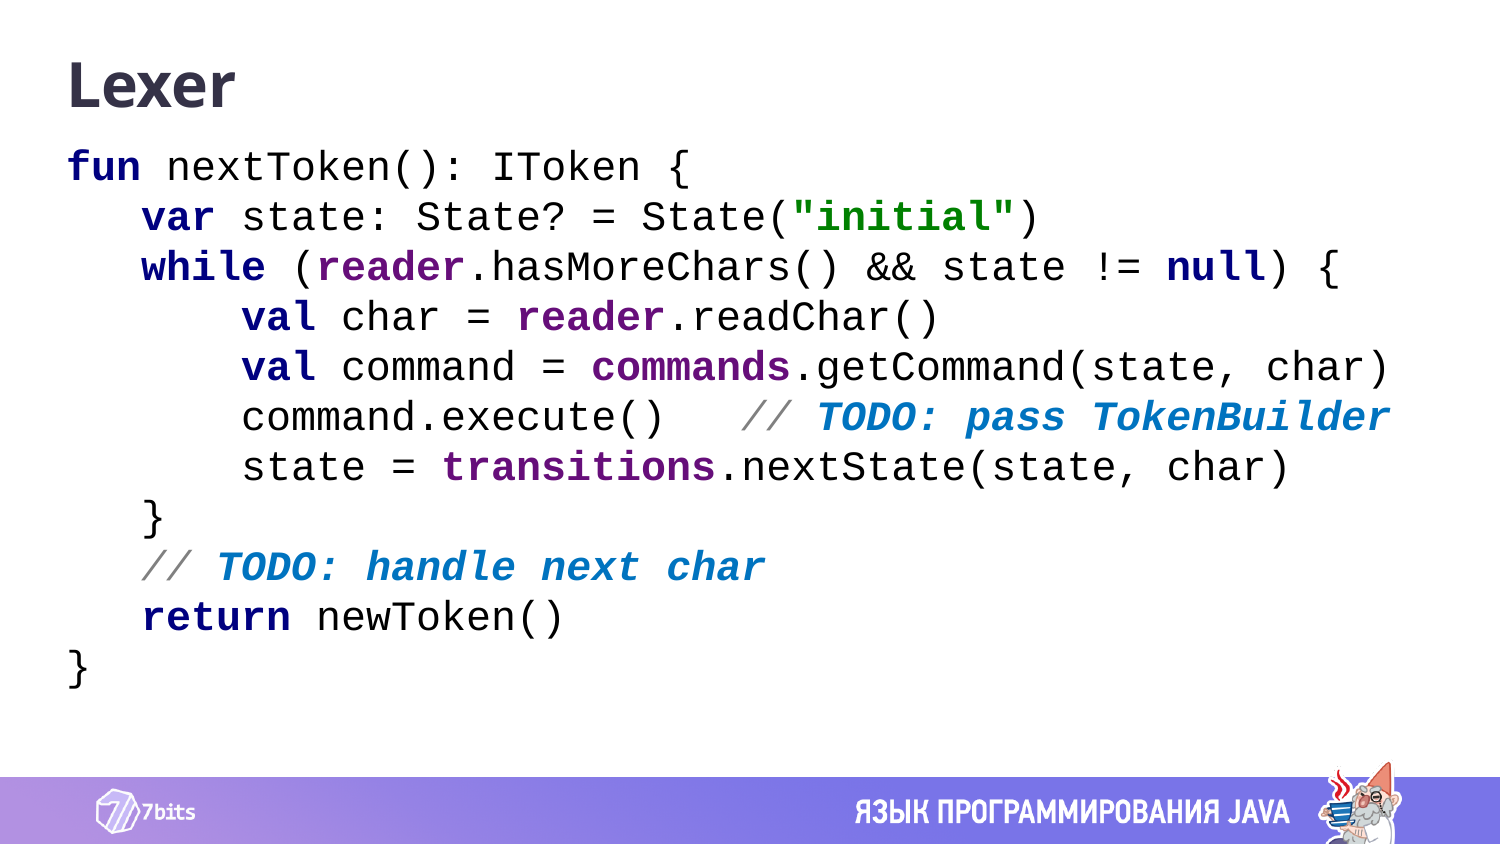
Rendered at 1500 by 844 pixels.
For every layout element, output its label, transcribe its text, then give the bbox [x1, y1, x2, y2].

list fun nextToken(): IToken { var state: State? = State("initial") while (reader.hasMoreChars() && state != null) { val char = reader.readChar() val command = commands.getCommand(state, char) command.execute() // TODO: pass TokenBuilder state = transitions.nextState(state, char) } // TODO: handle next char return newToken() } [51, 123, 1449, 745]
picture [0, 717, 1500, 844]
title Lexer [51, 29, 1449, 123]
